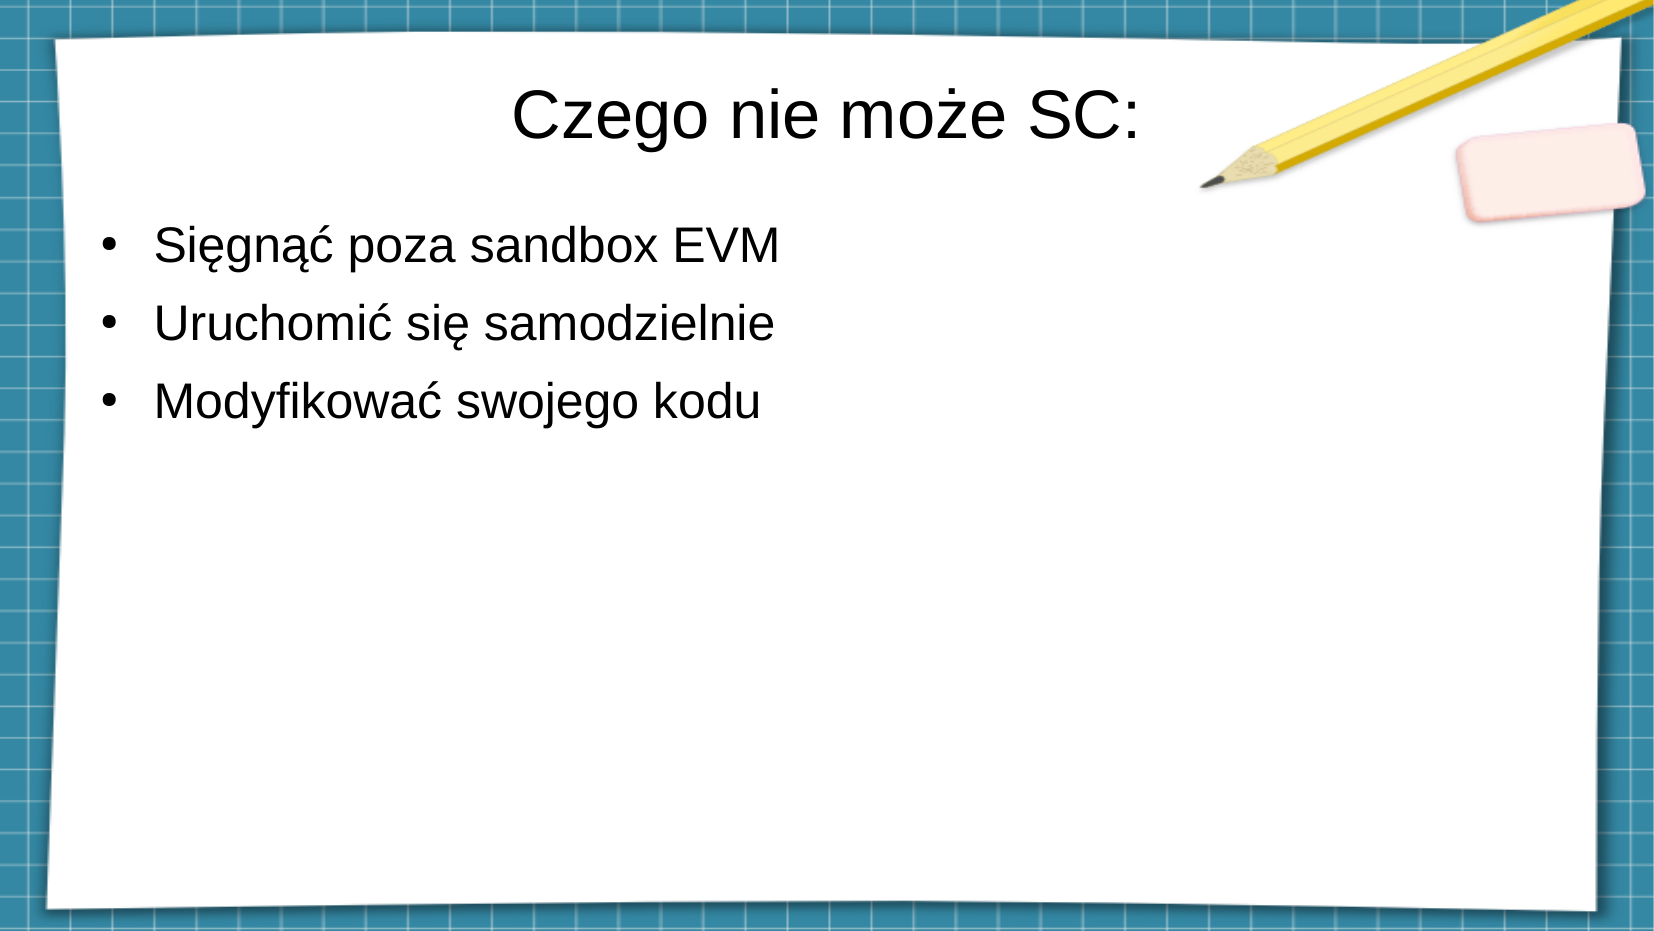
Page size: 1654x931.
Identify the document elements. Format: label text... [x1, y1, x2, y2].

list Sięgnąć poza sandbox EVM Uruchomić się samodzielnie Modyfikować swojego kodu [82, 217, 1571, 758]
title Czego nie może SC: [82, 37, 1571, 193]
picture [0, 0, 1654, 931]
